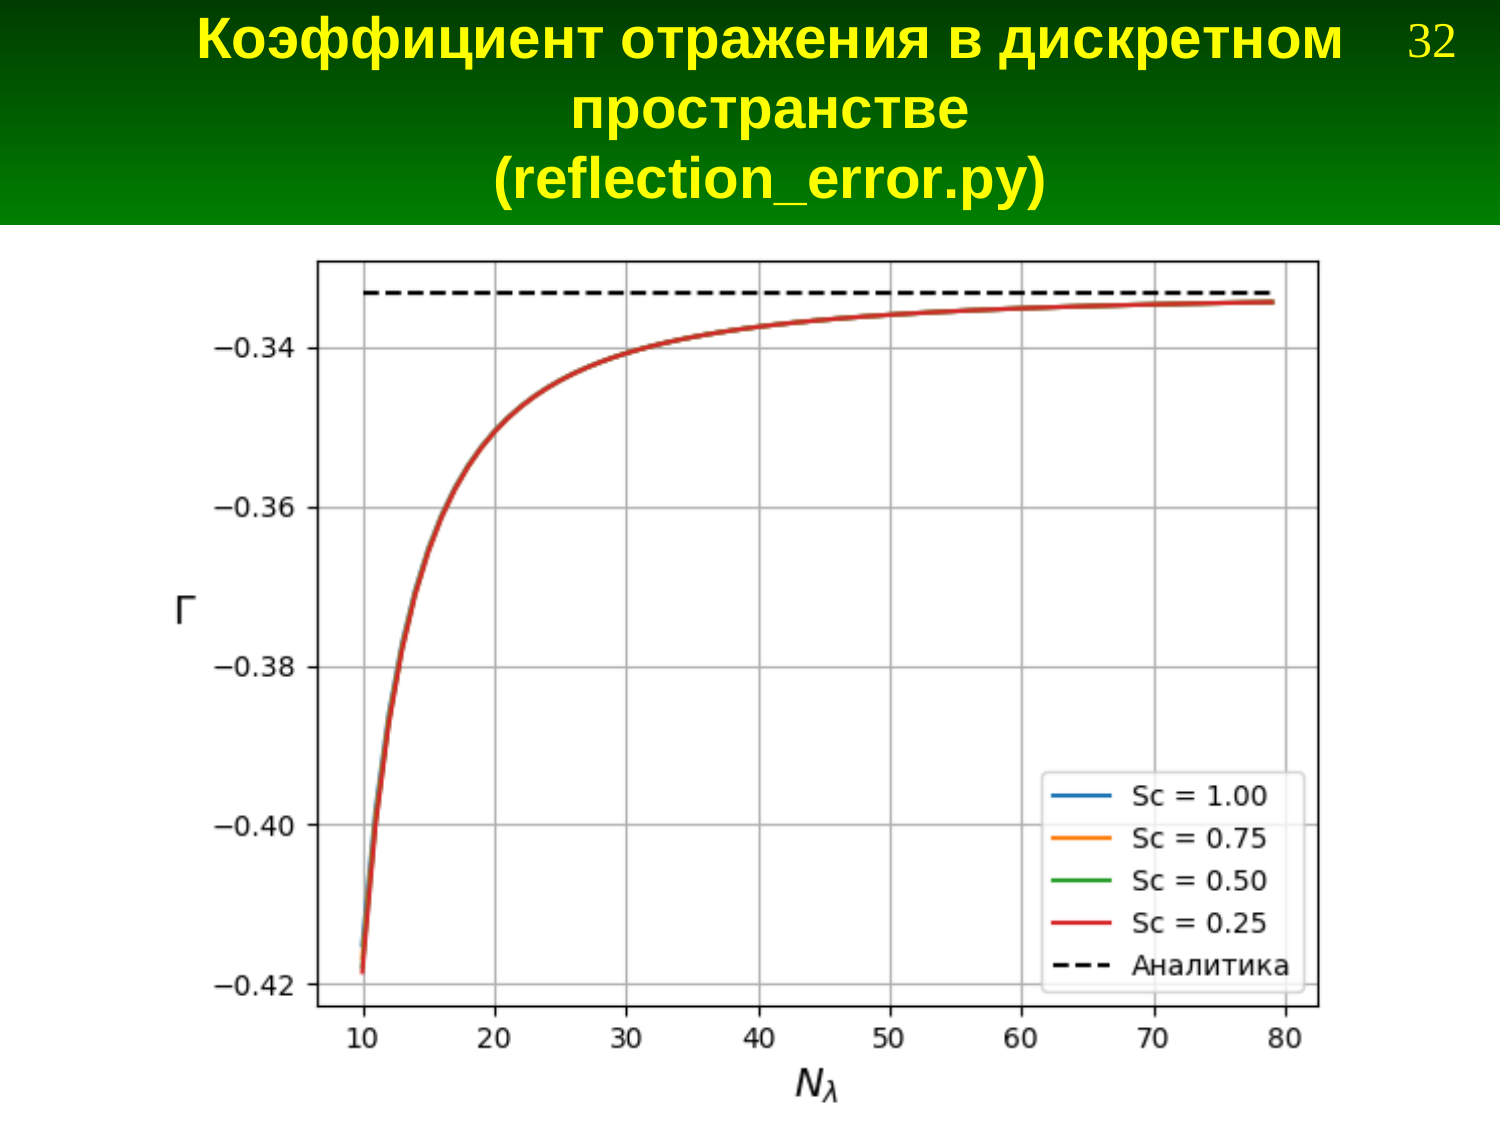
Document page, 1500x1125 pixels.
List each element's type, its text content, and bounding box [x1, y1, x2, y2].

picture [156, 244, 1344, 1113]
title Коэффициент отражения в дискретном пространстве (reflection_error.py) [100, 0, 1441, 219]
